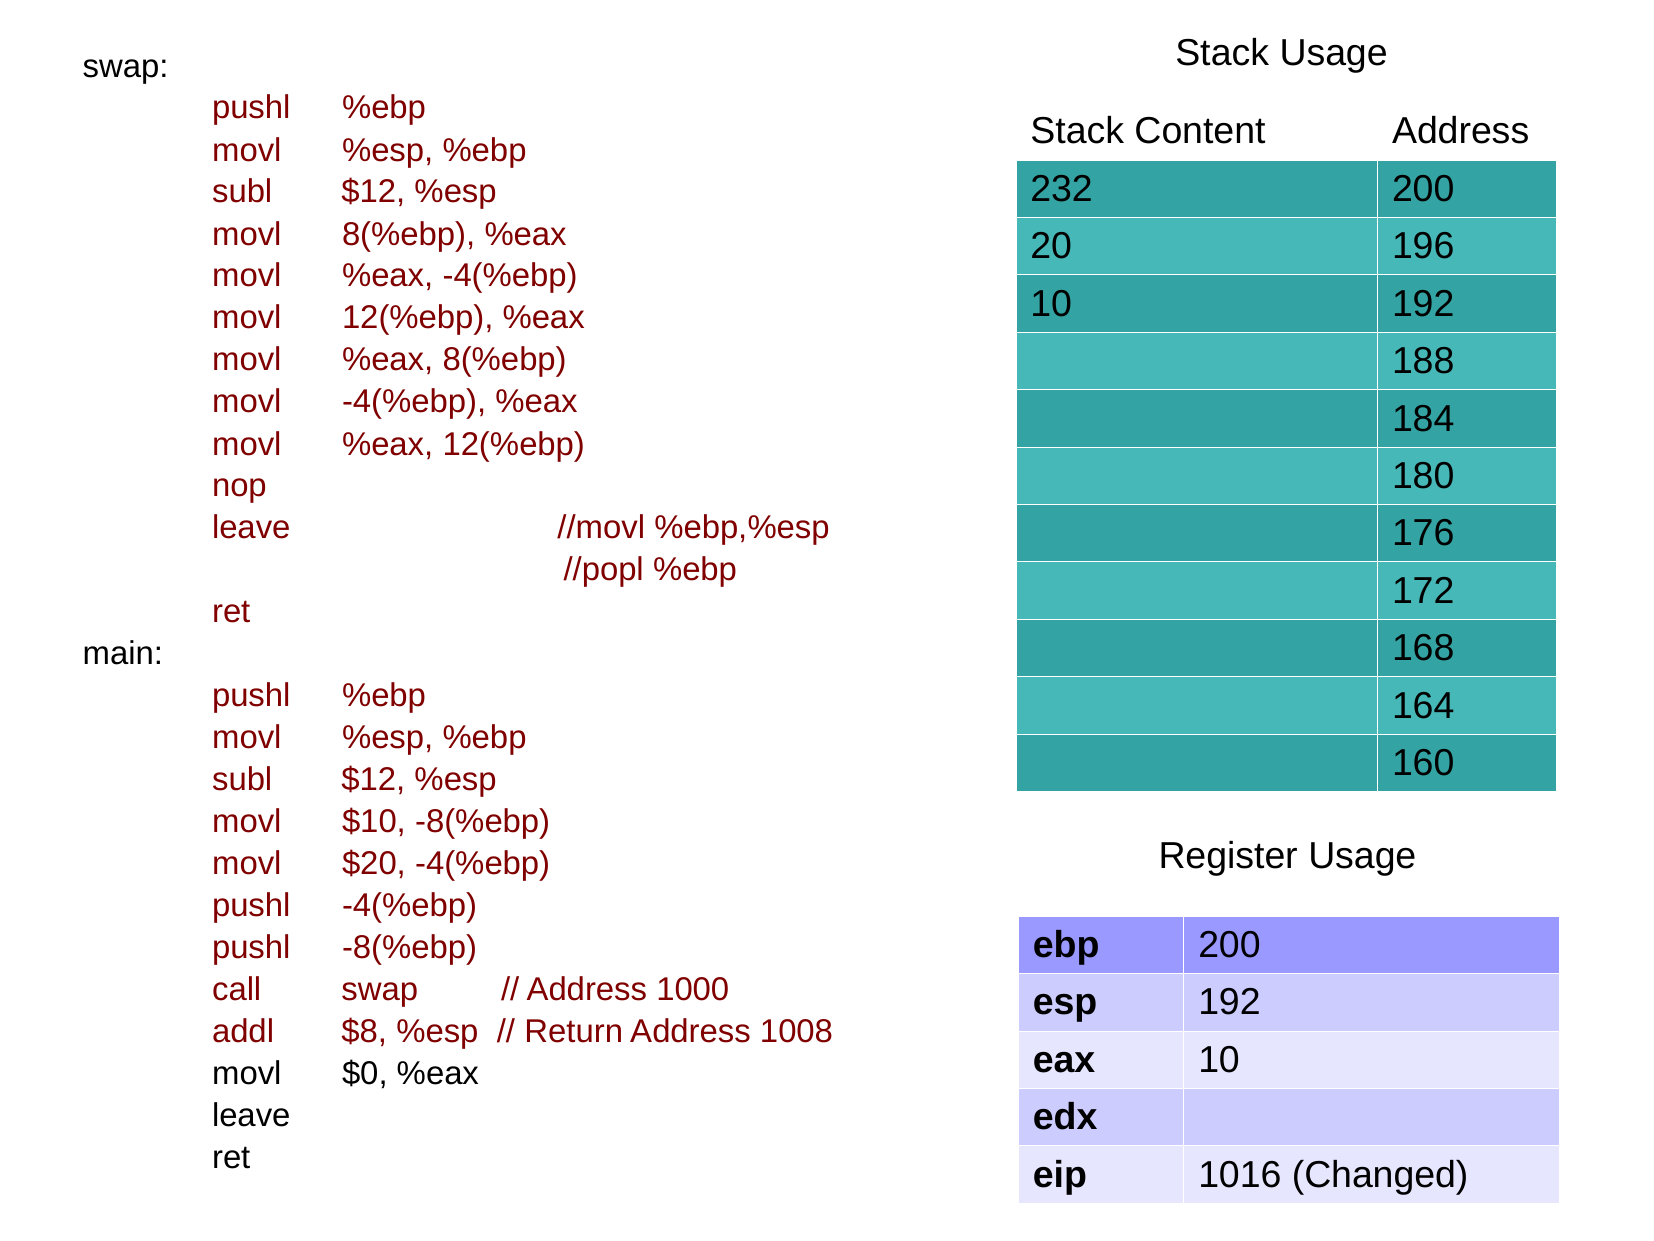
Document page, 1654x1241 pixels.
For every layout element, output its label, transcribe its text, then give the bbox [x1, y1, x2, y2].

table_cell 180 [1378, 448, 1556, 504]
table_cell 10 [1184, 1032, 1559, 1088]
table_cell esp [1019, 974, 1183, 1031]
table_cell [1017, 735, 1377, 791]
table_cell [1017, 620, 1377, 676]
table_header Stack Content [1017, 103, 1377, 160]
table_cell [1017, 562, 1377, 619]
table_header ebp [1019, 917, 1183, 973]
table_cell 160 [1378, 735, 1556, 791]
table_cell 200 [1378, 161, 1556, 217]
table_cell 1016 (Changed) [1184, 1146, 1559, 1203]
table_cell 172 [1378, 562, 1556, 619]
table_cell 192 [1378, 275, 1556, 332]
table_cell [1017, 390, 1377, 447]
table_header 200 [1184, 917, 1559, 973]
table_cell 188 [1378, 333, 1556, 389]
table_cell [1184, 1089, 1559, 1145]
table_cell [1017, 677, 1377, 734]
table_cell 164 [1378, 677, 1556, 734]
table_cell eax [1019, 1032, 1183, 1088]
table_cell 184 [1378, 390, 1556, 447]
table_cell 196 [1378, 218, 1556, 274]
table_cell eip [1019, 1146, 1183, 1203]
table_cell [1017, 333, 1377, 389]
table_cell 168 [1378, 620, 1556, 676]
list swap: pushl %ebp movl %esp, %ebp subl $12, %esp movl 8(%ebp), %eax movl %eax, -4(%ebp) movl 12(%ebp), %eax movl %eax, 8(%ebp) movl -4(%ebp), %eax movl %eax, 12(%ebp) nop leave //movl %ebp,%esp //popl %ebp ret main: pushl %ebp movl %esp, %ebp subl $12, %esp movl $10, -8(%ebp) movl $20, -4(%ebp) pushl -4(%ebp) pushl -8(%ebp) call swap // Address 1000 addl $8, %esp // Return Address 1008 movl $0, %eax leave ret [82, 47, 969, 1182]
text_box Register Usage [1015, 826, 1560, 884]
text_box Stack Usage [1009, 23, 1554, 81]
table_cell 192 [1184, 974, 1559, 1031]
table_cell [1017, 505, 1377, 561]
table_cell 10 [1017, 275, 1377, 332]
table_cell edx [1019, 1089, 1183, 1145]
table_cell [1017, 448, 1377, 504]
table_cell 20 [1017, 218, 1377, 274]
table_cell 176 [1378, 505, 1556, 561]
table_header Address [1378, 103, 1556, 160]
table_cell 232 [1017, 161, 1377, 217]
